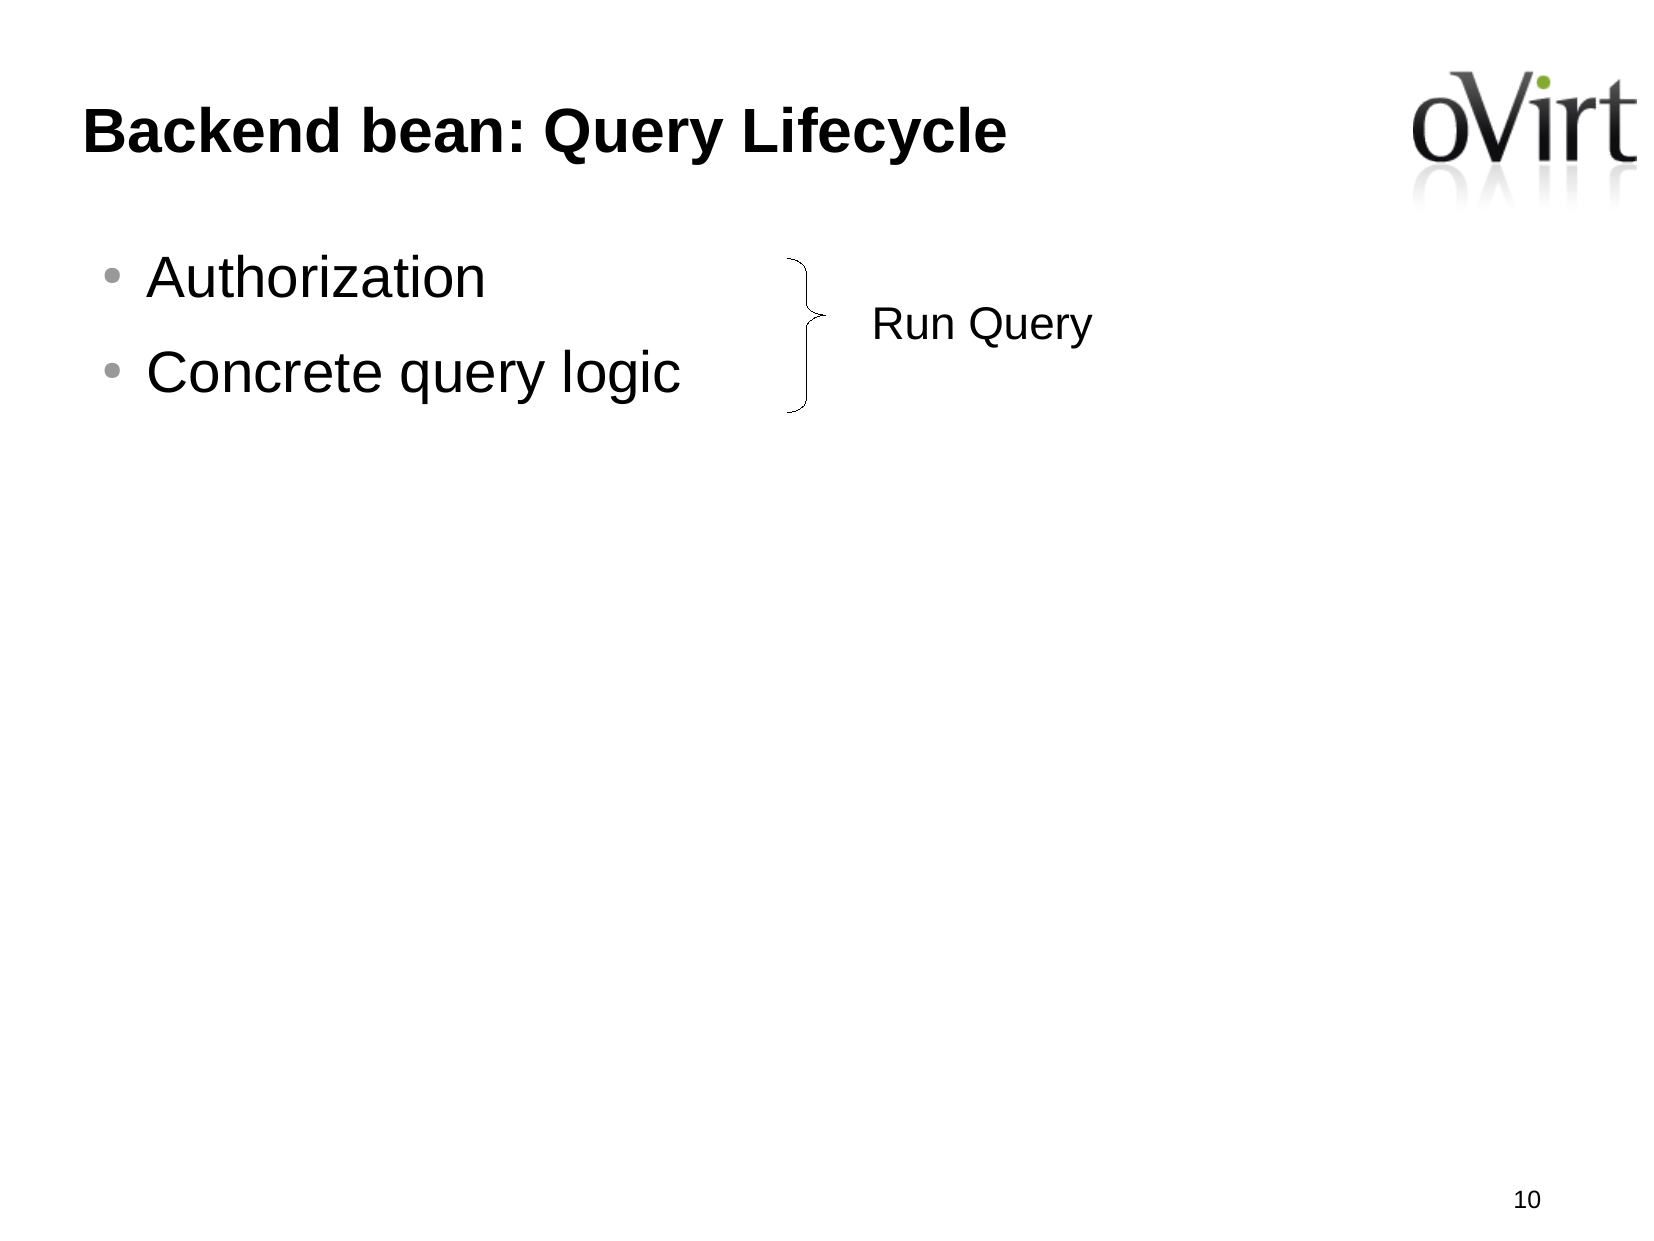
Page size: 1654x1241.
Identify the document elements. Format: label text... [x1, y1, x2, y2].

title Backend bean: Query Lifecycle [82, 27, 1303, 235]
list Authorization Concrete query logic [86, 244, 1576, 1151]
picture [1413, 63, 1637, 212]
text_box Run Query [856, 290, 1201, 357]
